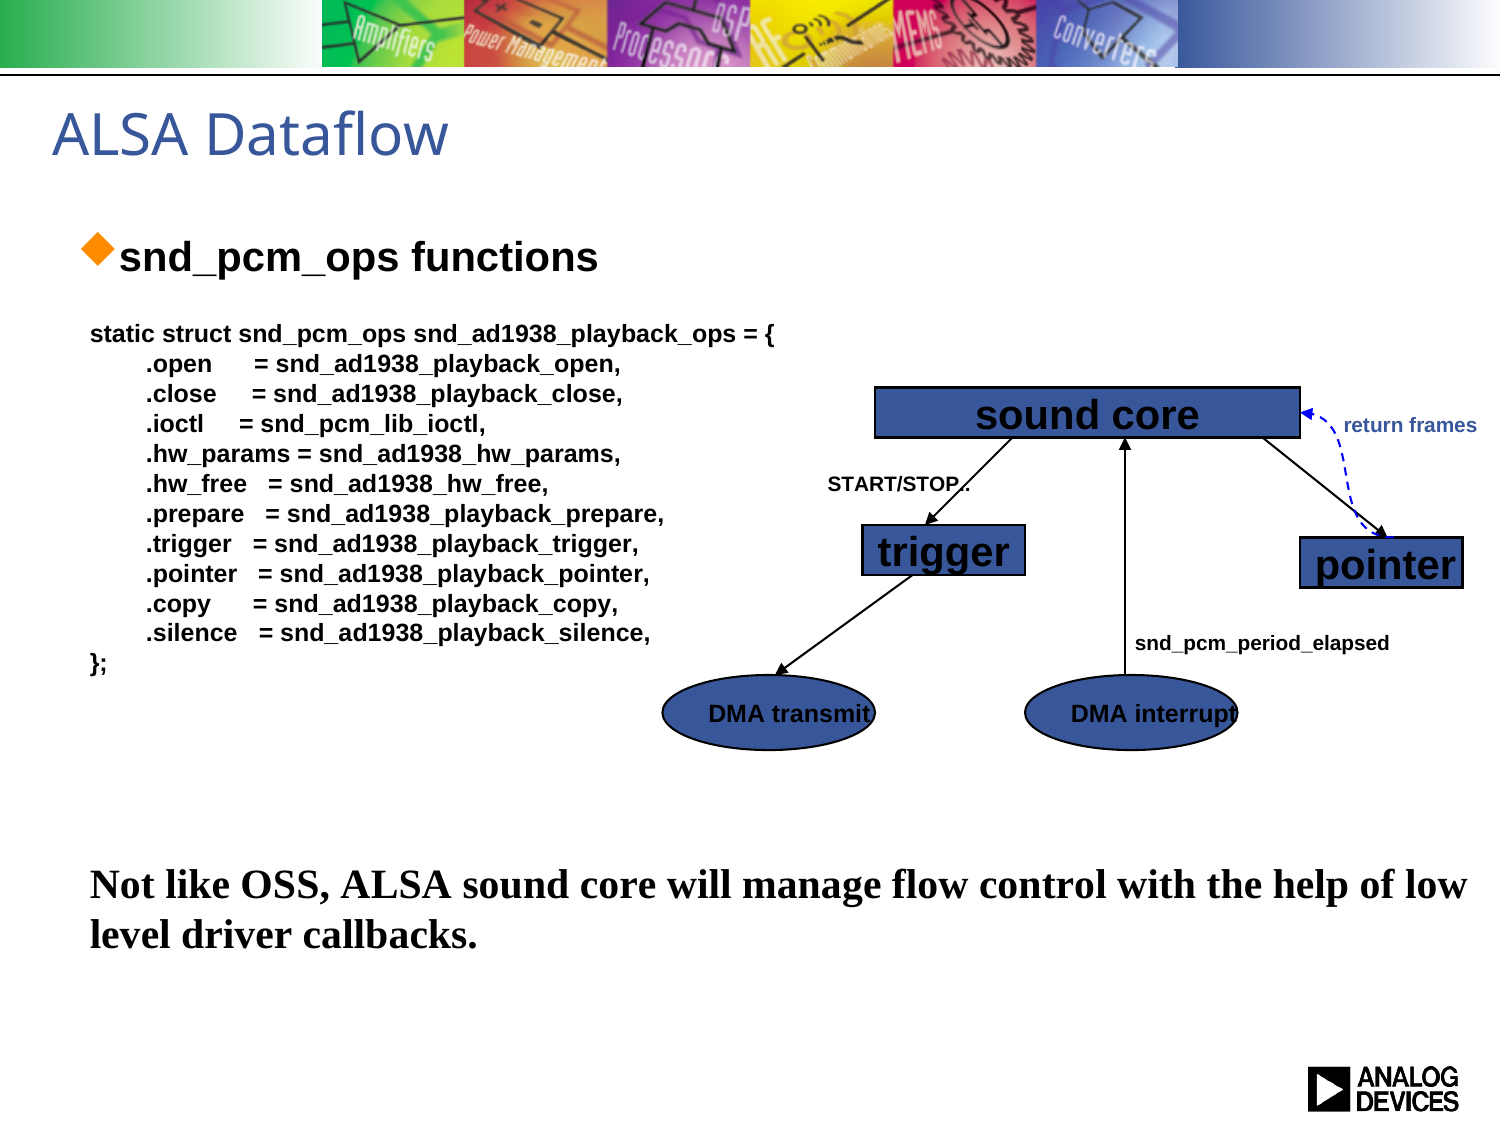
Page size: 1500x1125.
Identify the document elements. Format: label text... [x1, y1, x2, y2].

text_box return frames [1328, 404, 1493, 445]
text_box DMA interrupt [1025, 675, 1238, 751]
text_box pointer [1299, 537, 1463, 588]
text_box DMA transmit [662, 675, 876, 751]
picture [322, 0, 1178, 67]
text_box START/STOP.. [812, 462, 986, 503]
text_box snd_pcm_period_elapsed [1112, 622, 1413, 663]
text_box sound core [875, 387, 1300, 438]
text_box trigger [862, 524, 1026, 575]
title ALSA Dataflow [44, 89, 1455, 240]
picture [1308, 1066, 1459, 1112]
text_box static struct snd_pcm_ops snd_ad1938_playback_ops = { .open = snd_ad1938_playback_open, .close = snd_ad1938_playback_close, .ioctl = snd_pcm_lib_ioctl, .hw_params = snd_ad1938_hw_params, .hw_free = snd_ad1938_hw_free, .prepare = snd_ad1938_playback_prepare, .trigger = snd_ad1938_playback_trigger, .pointer = snd_ad1938_playback_pointer, .copy = snd_ad1938_playback_copy, .silence = snd_ad1938_playback_silence, }; Not like OSS, ALSA sound core will manage flow control with the help of low level driver callbacks. [75, 284, 1500, 965]
text_box snd_pcm_ops functions [62, 222, 888, 288]
